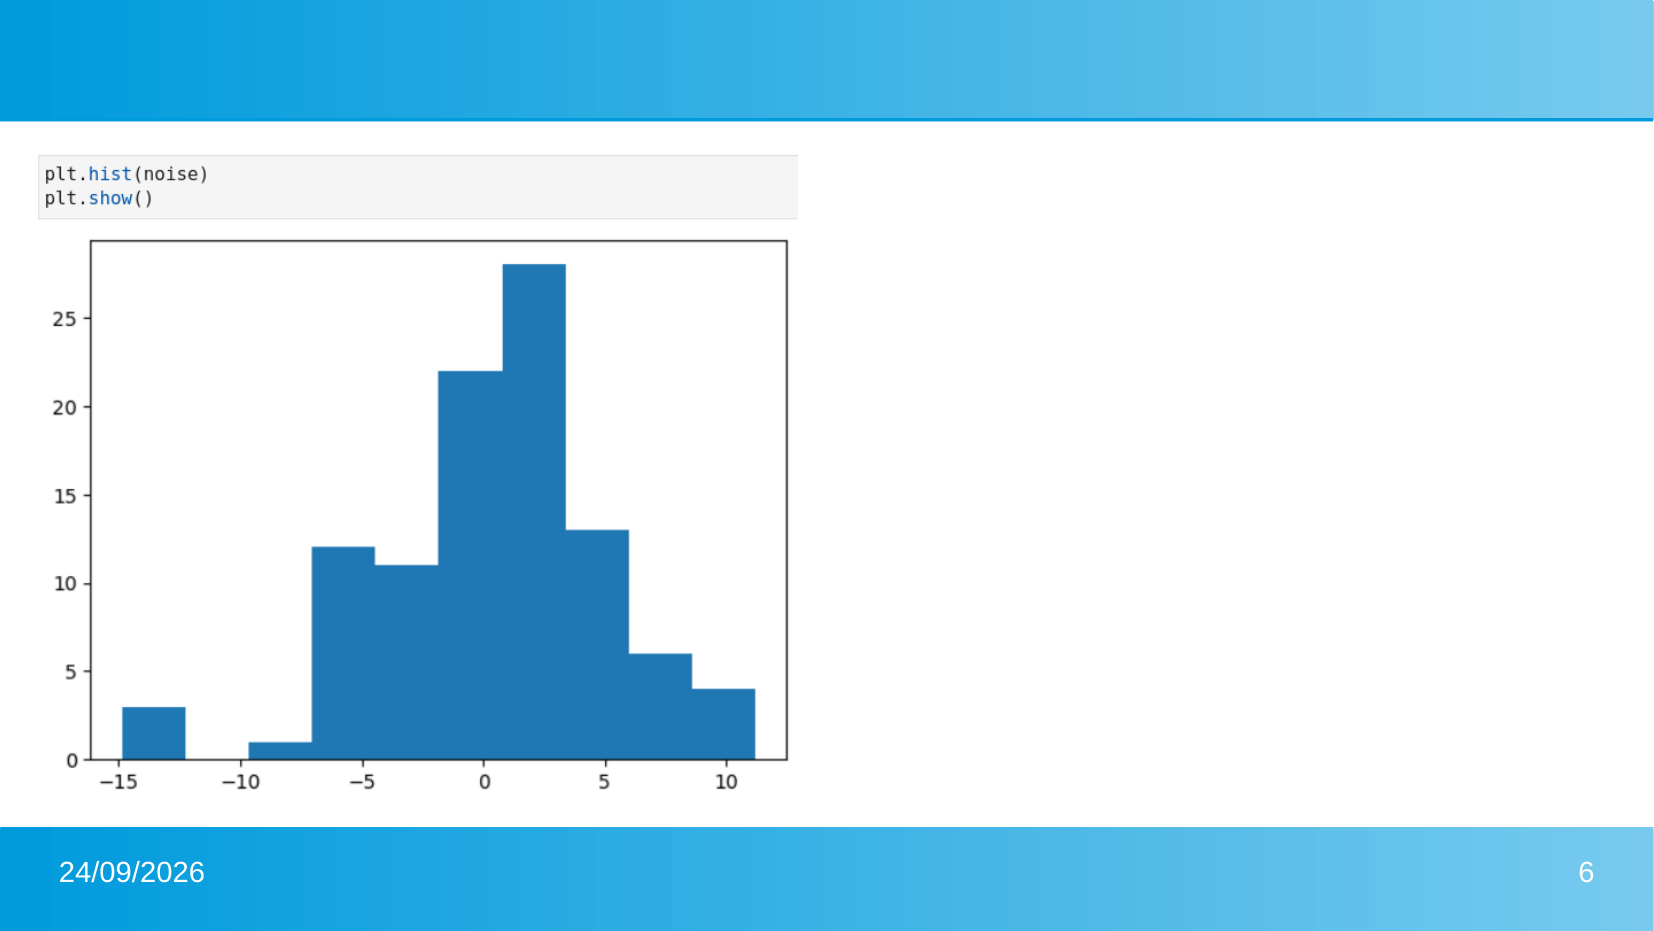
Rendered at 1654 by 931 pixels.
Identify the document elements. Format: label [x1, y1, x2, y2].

picture [29, 147, 798, 807]
